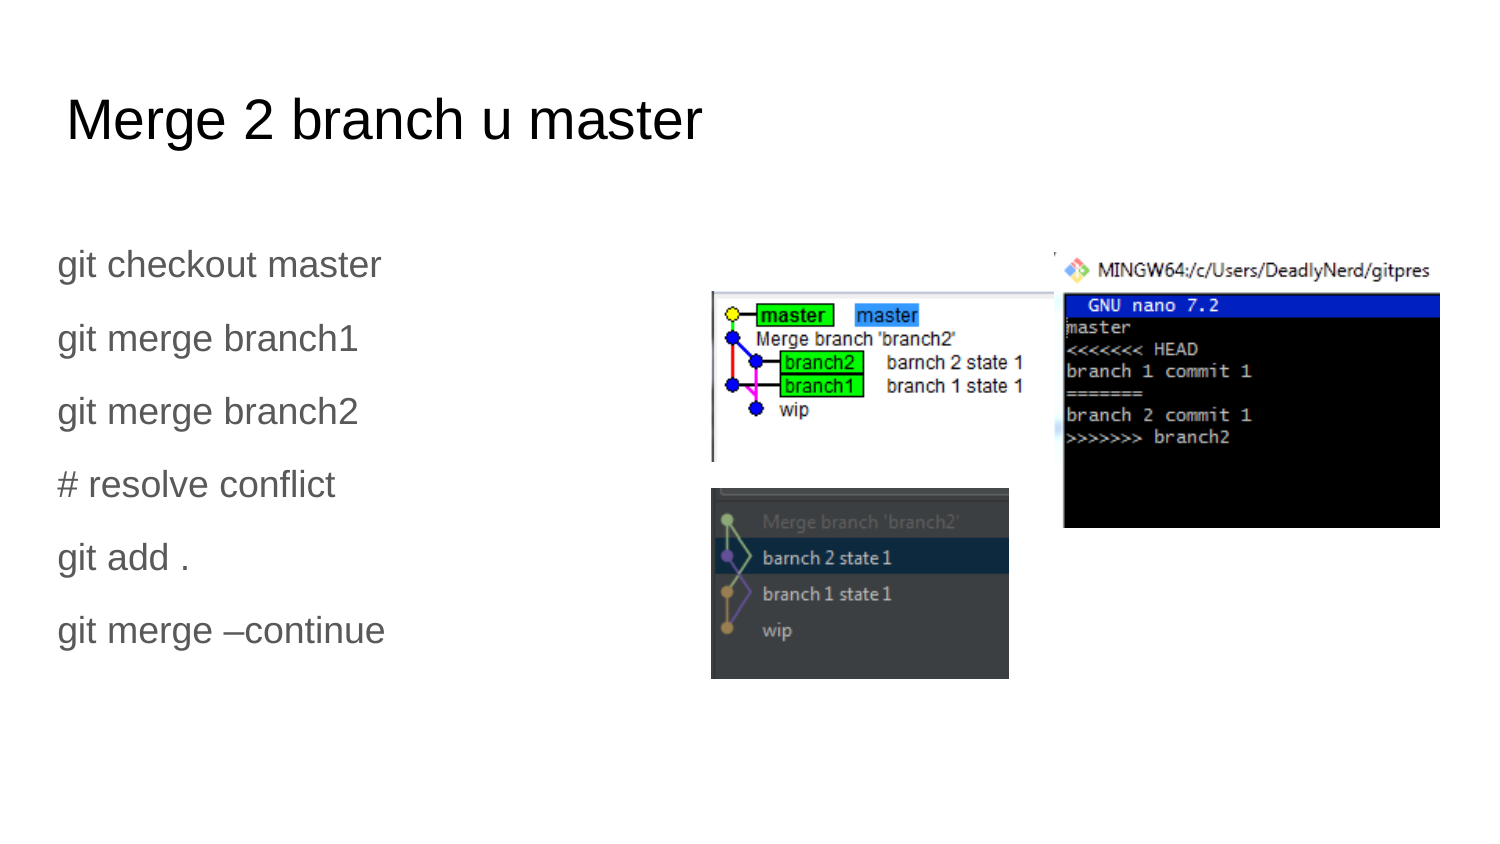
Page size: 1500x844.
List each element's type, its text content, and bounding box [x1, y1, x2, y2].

picture [711, 252, 1440, 528]
picture [711, 488, 1009, 679]
title Merge 2 branch u master [51, 72, 1449, 167]
list git checkout master git merge branch1 git merge branch2 # resolve conflict git add . git merge –continue [42, 222, 1440, 725]
